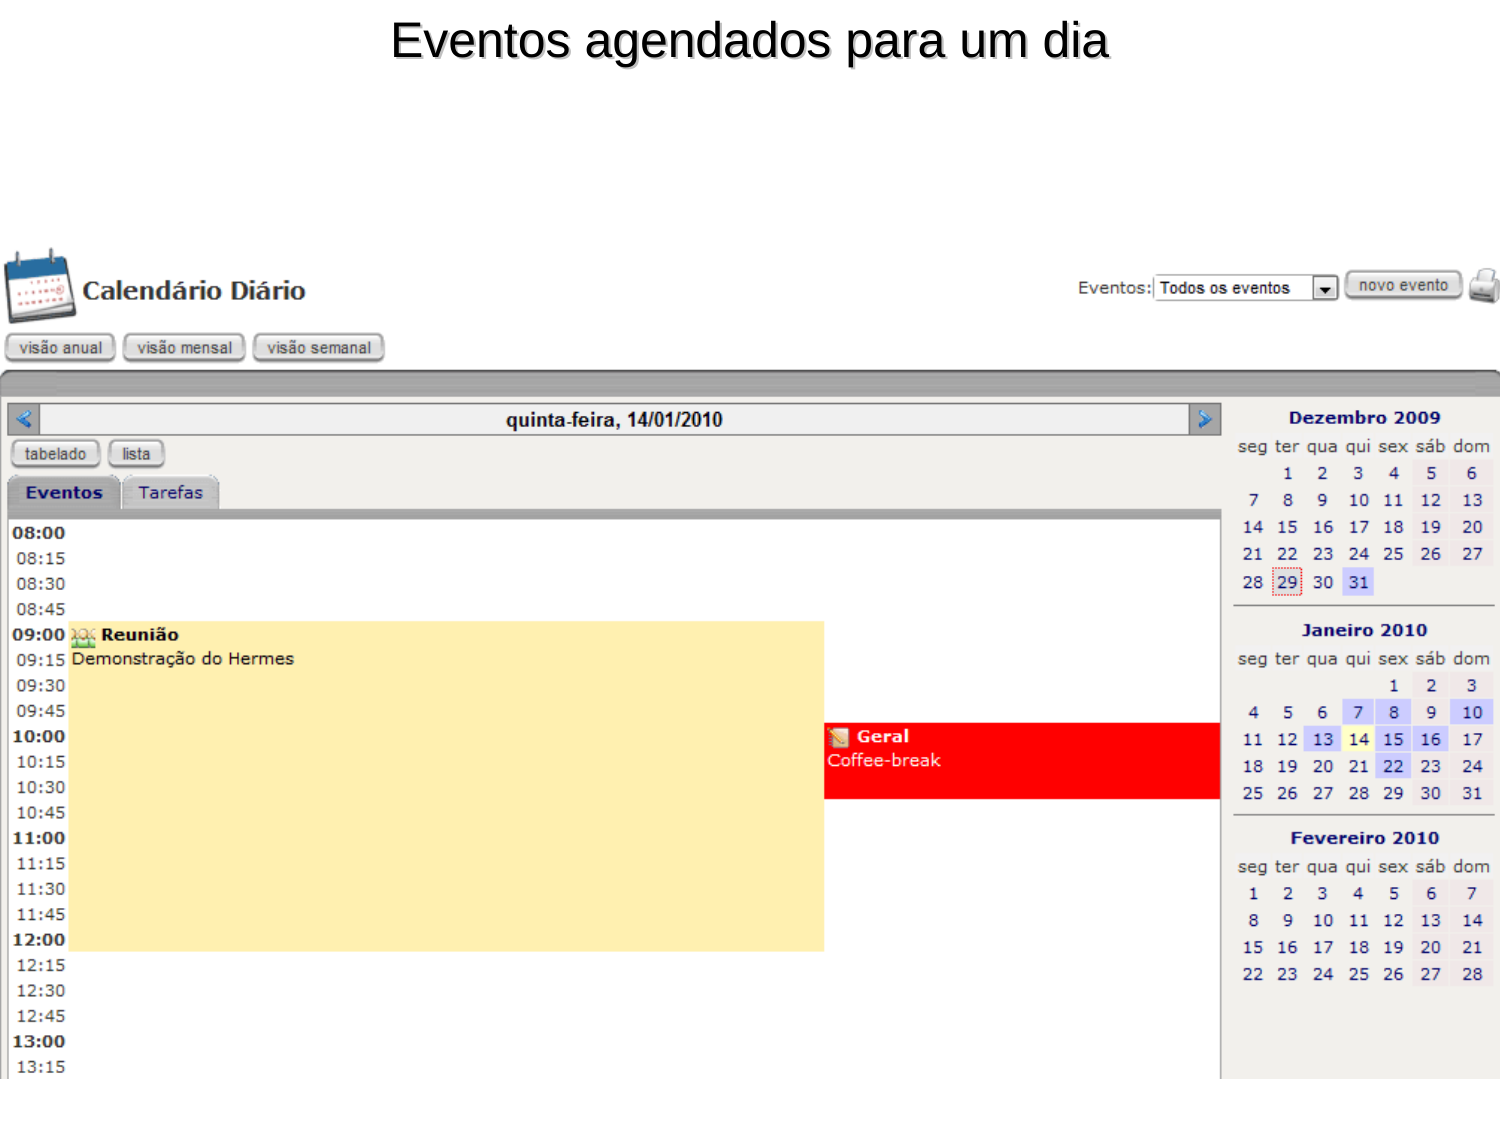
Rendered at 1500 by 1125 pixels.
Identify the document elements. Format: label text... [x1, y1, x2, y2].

picture [0, 240, 1500, 1079]
text_box Eventos agendados para um dia [0, 0, 1500, 76]
